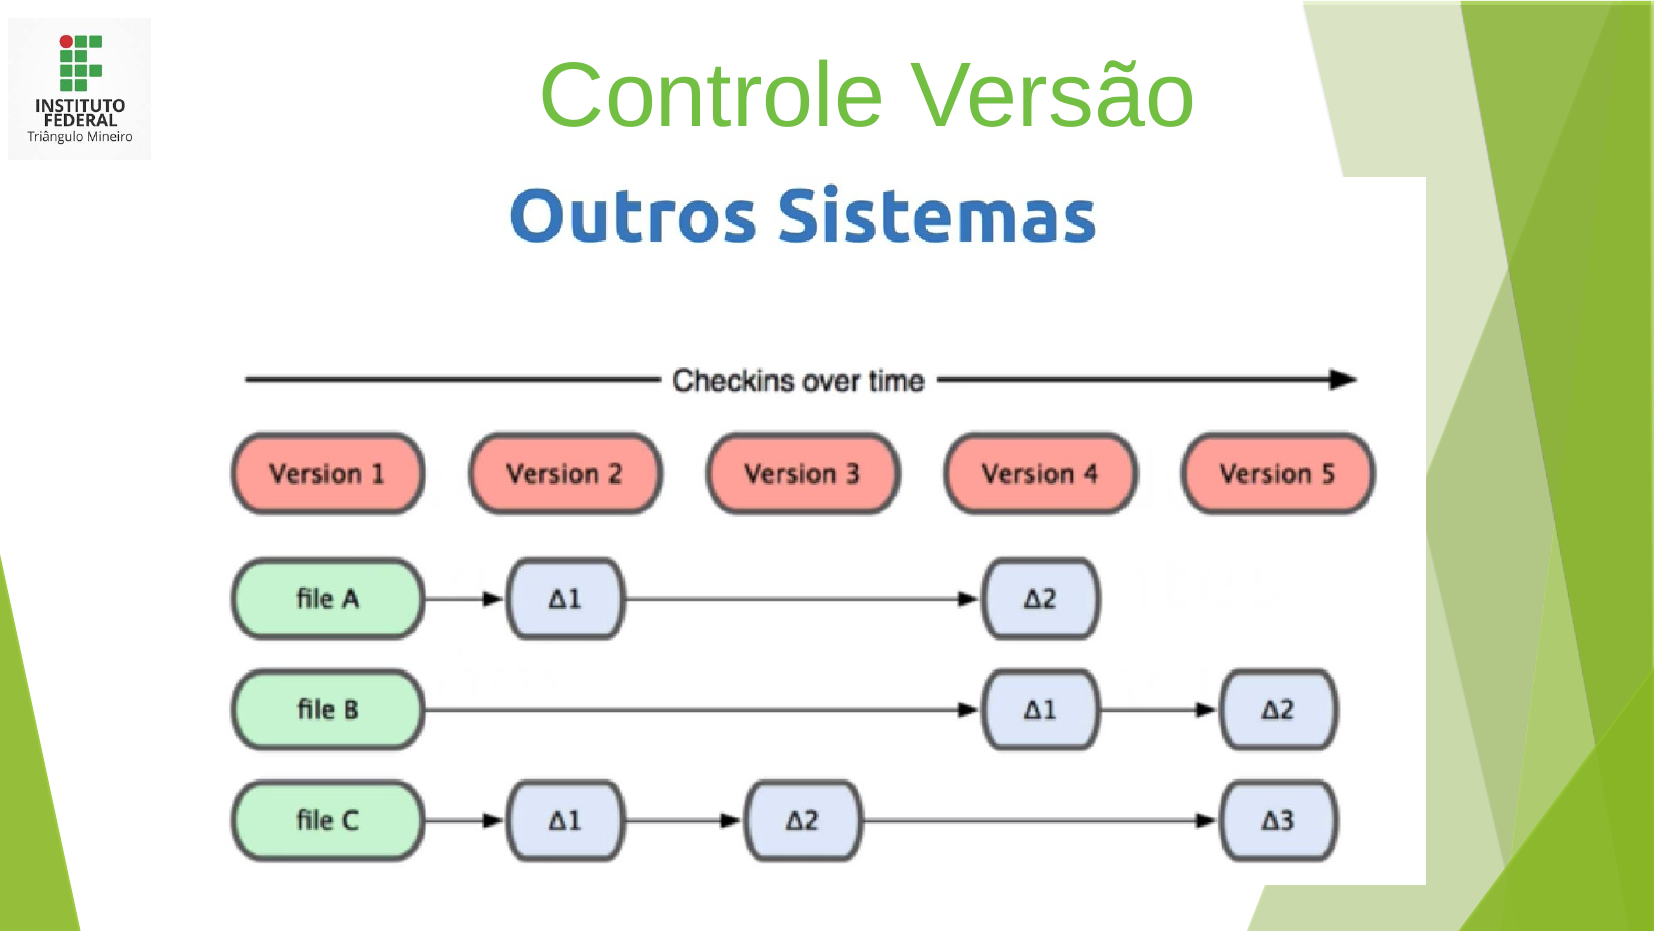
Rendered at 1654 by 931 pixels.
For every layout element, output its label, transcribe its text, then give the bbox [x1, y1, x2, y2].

title Controle Versão [165, 31, 1571, 160]
picture [8, 18, 151, 160]
picture [210, 177, 1426, 886]
